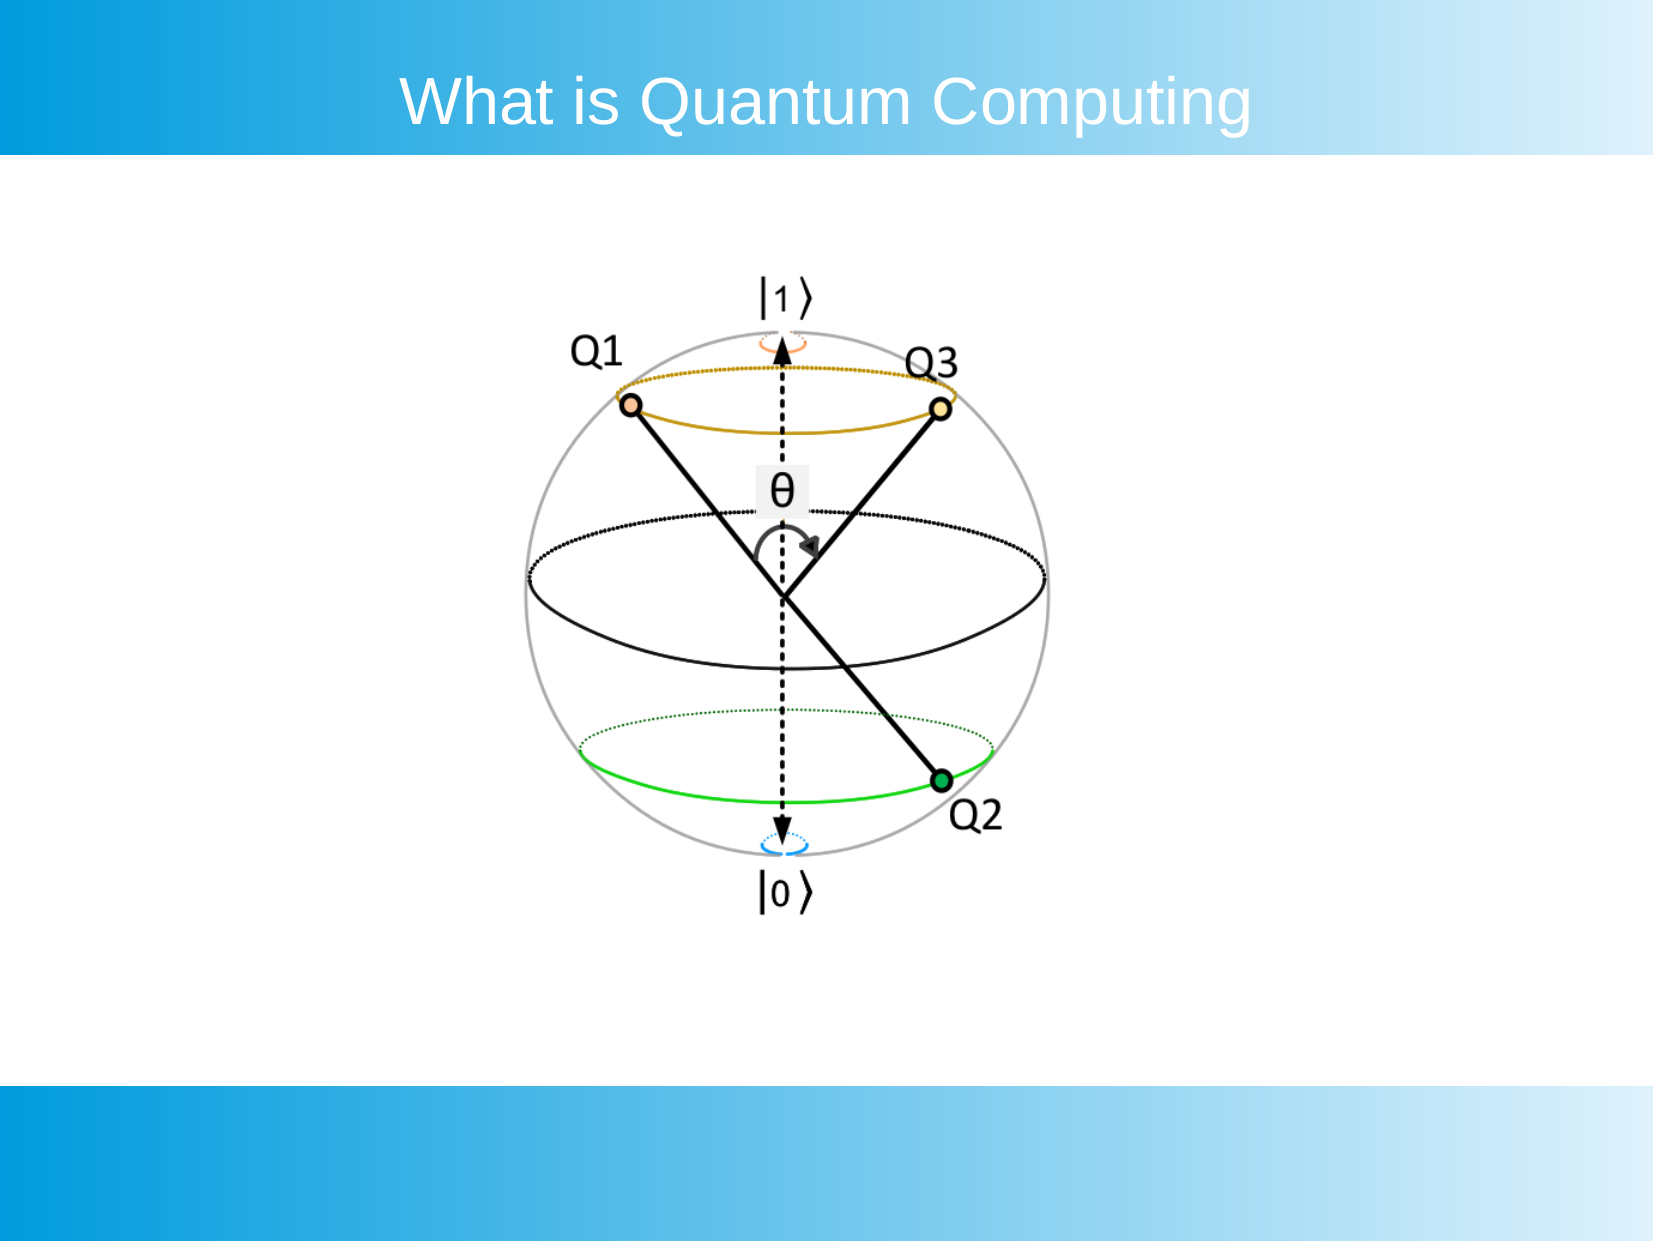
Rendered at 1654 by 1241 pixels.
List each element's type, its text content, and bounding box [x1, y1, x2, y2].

picture [465, 254, 1106, 935]
title What is Quantum Computing [82, 49, 1571, 155]
